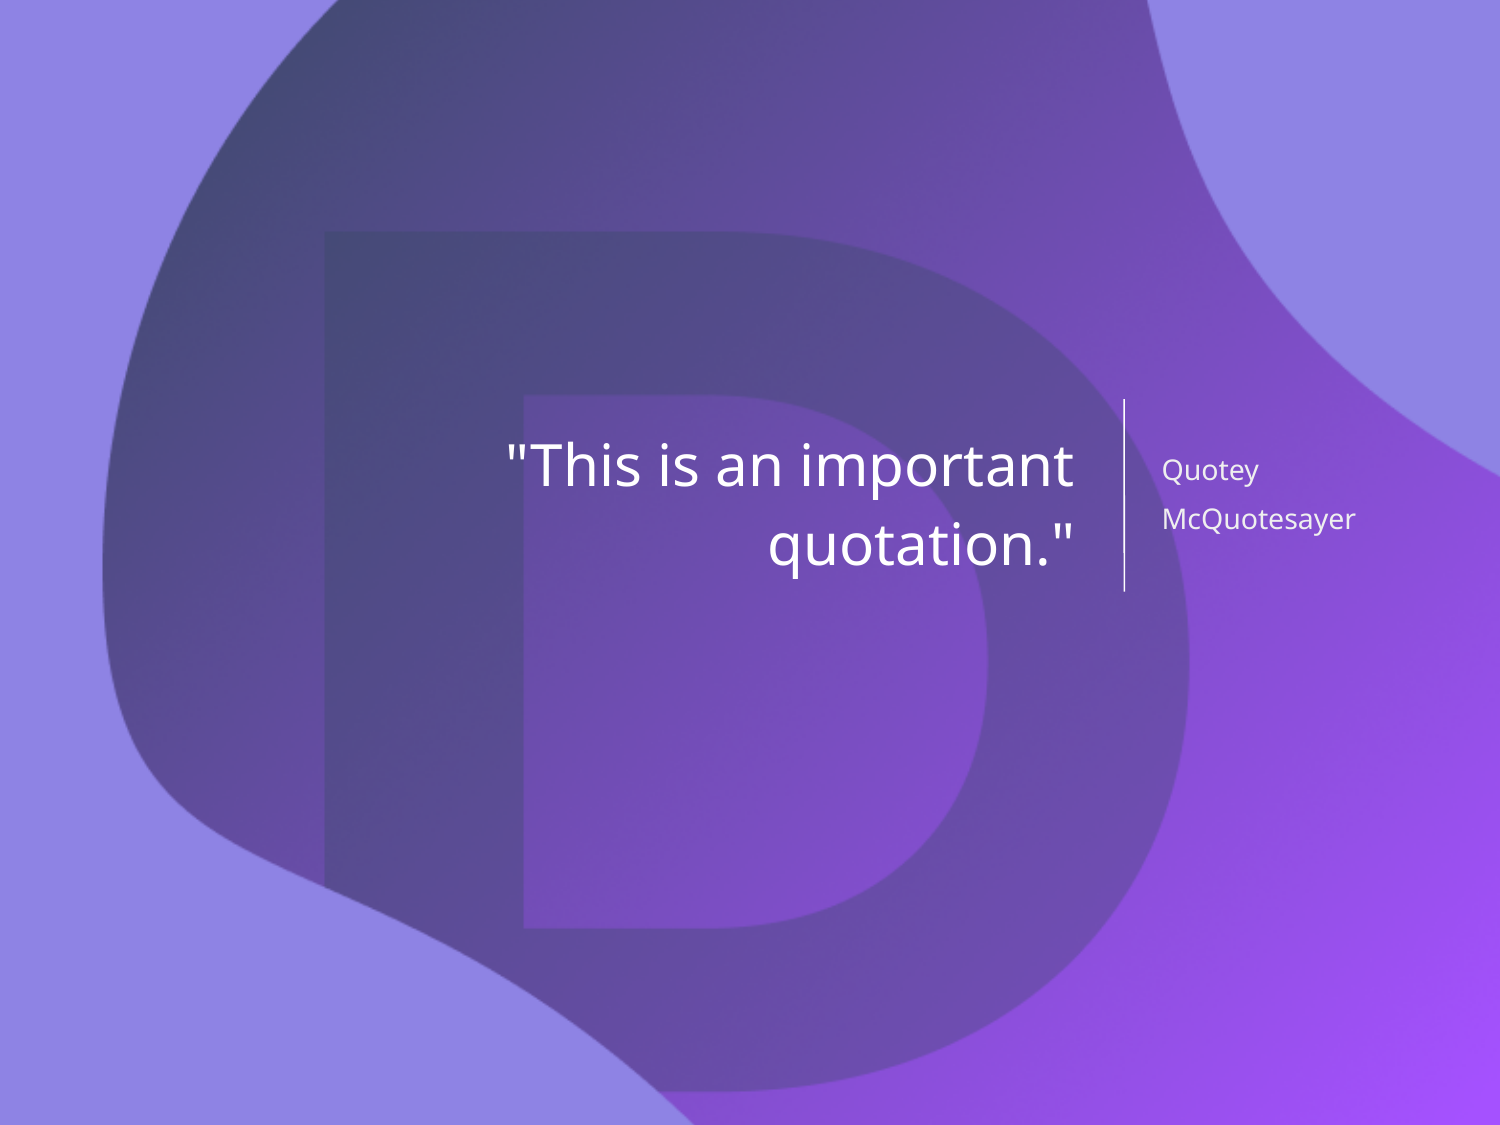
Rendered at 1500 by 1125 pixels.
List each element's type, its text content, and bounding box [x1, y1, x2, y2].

list Quotey McQuotesayer [1161, 440, 1441, 539]
picture [0, 0, 1500, 1125]
title "This is an important quotation." [310, 354, 1075, 652]
